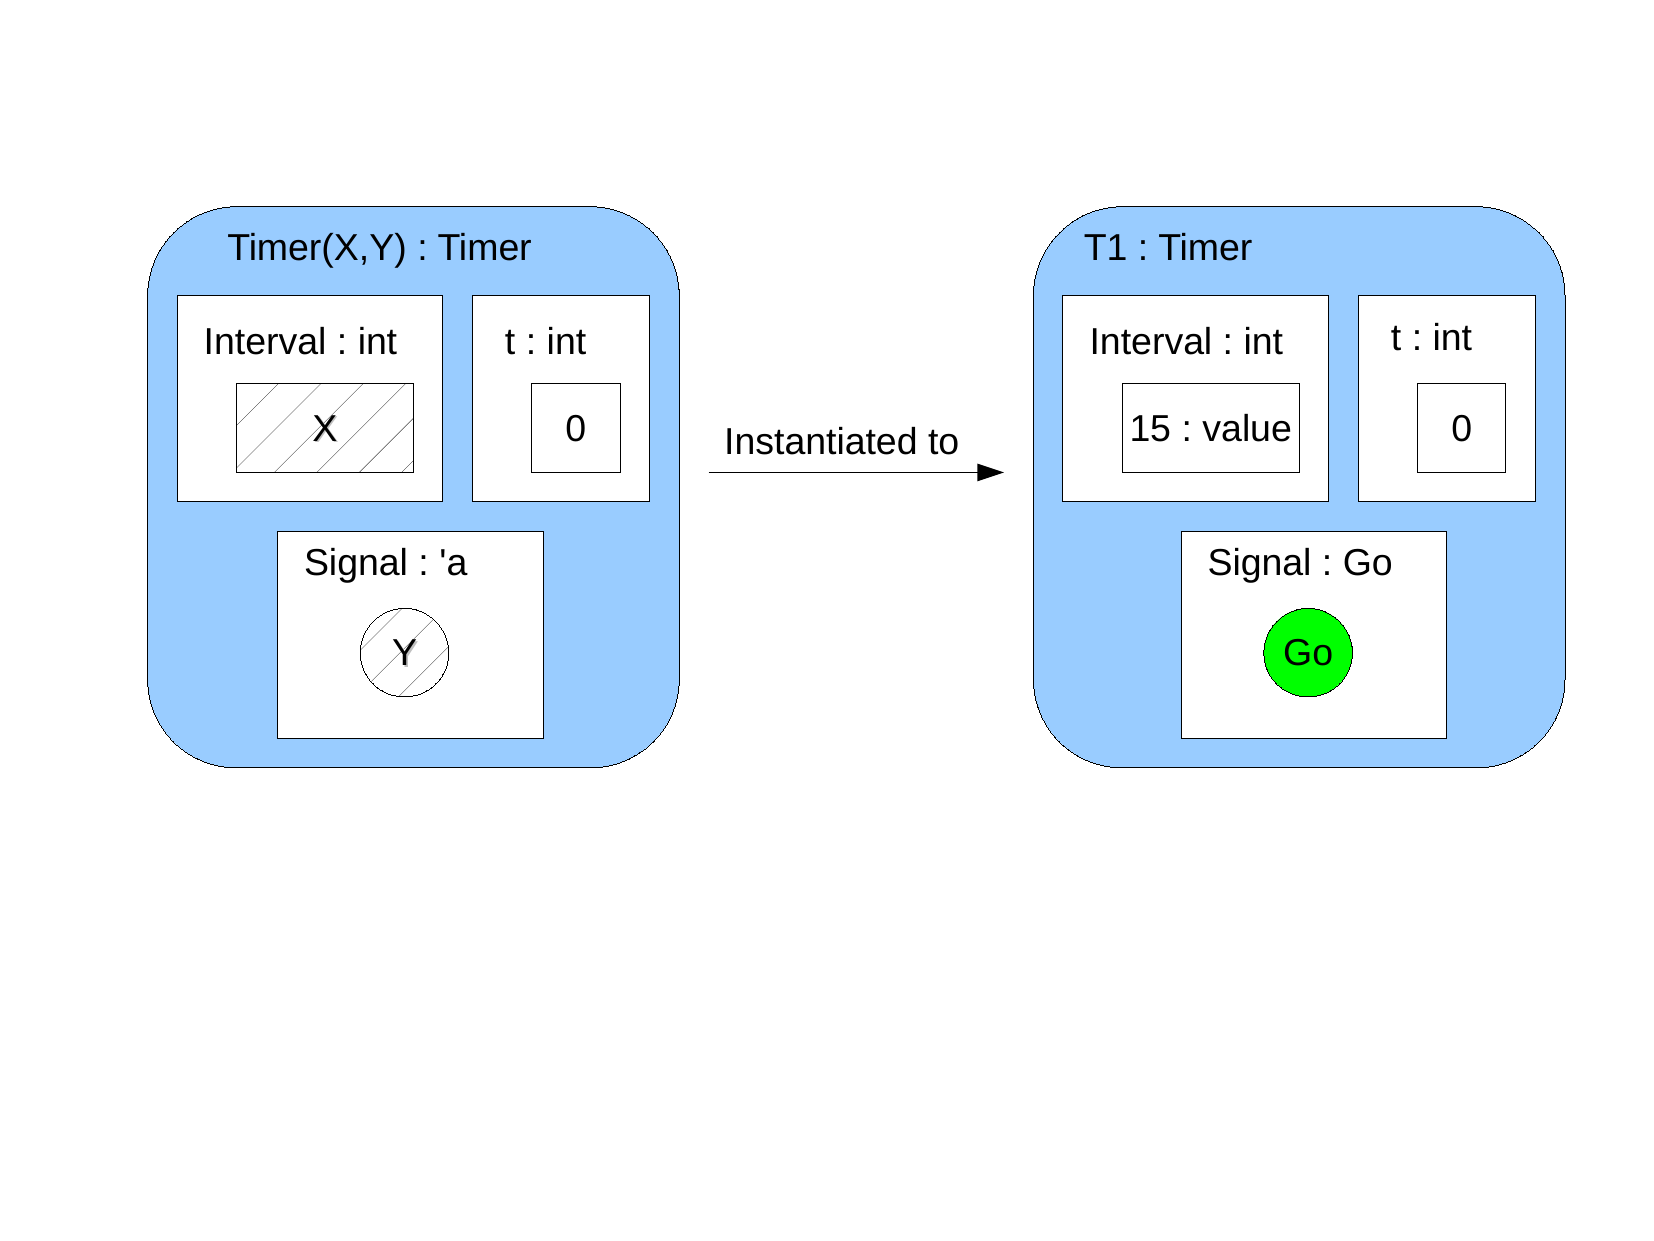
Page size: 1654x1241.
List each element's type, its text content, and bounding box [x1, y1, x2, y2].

text_box Go [1263, 608, 1353, 697]
text_box t : int [490, 312, 609, 370]
text_box [1033, 206, 1566, 768]
text_box 0 [531, 383, 621, 473]
text_box Timer(X,Y) : Timer [212, 218, 562, 276]
text_box T1 : Timer [1068, 218, 1342, 276]
text_box 0 [1417, 383, 1506, 473]
text_box X [236, 383, 414, 473]
text_box Instantiated to [709, 413, 975, 471]
text_box [147, 206, 680, 768]
text_box Signal : Go [1192, 533, 1447, 591]
text_box 15 : value [1122, 383, 1300, 473]
text_box Signal : 'a [289, 533, 544, 591]
text_box t : int [1375, 309, 1495, 367]
text_box Interval : int [1074, 312, 1329, 370]
text_box Interval : int [188, 312, 443, 370]
text_box Y [360, 608, 449, 697]
